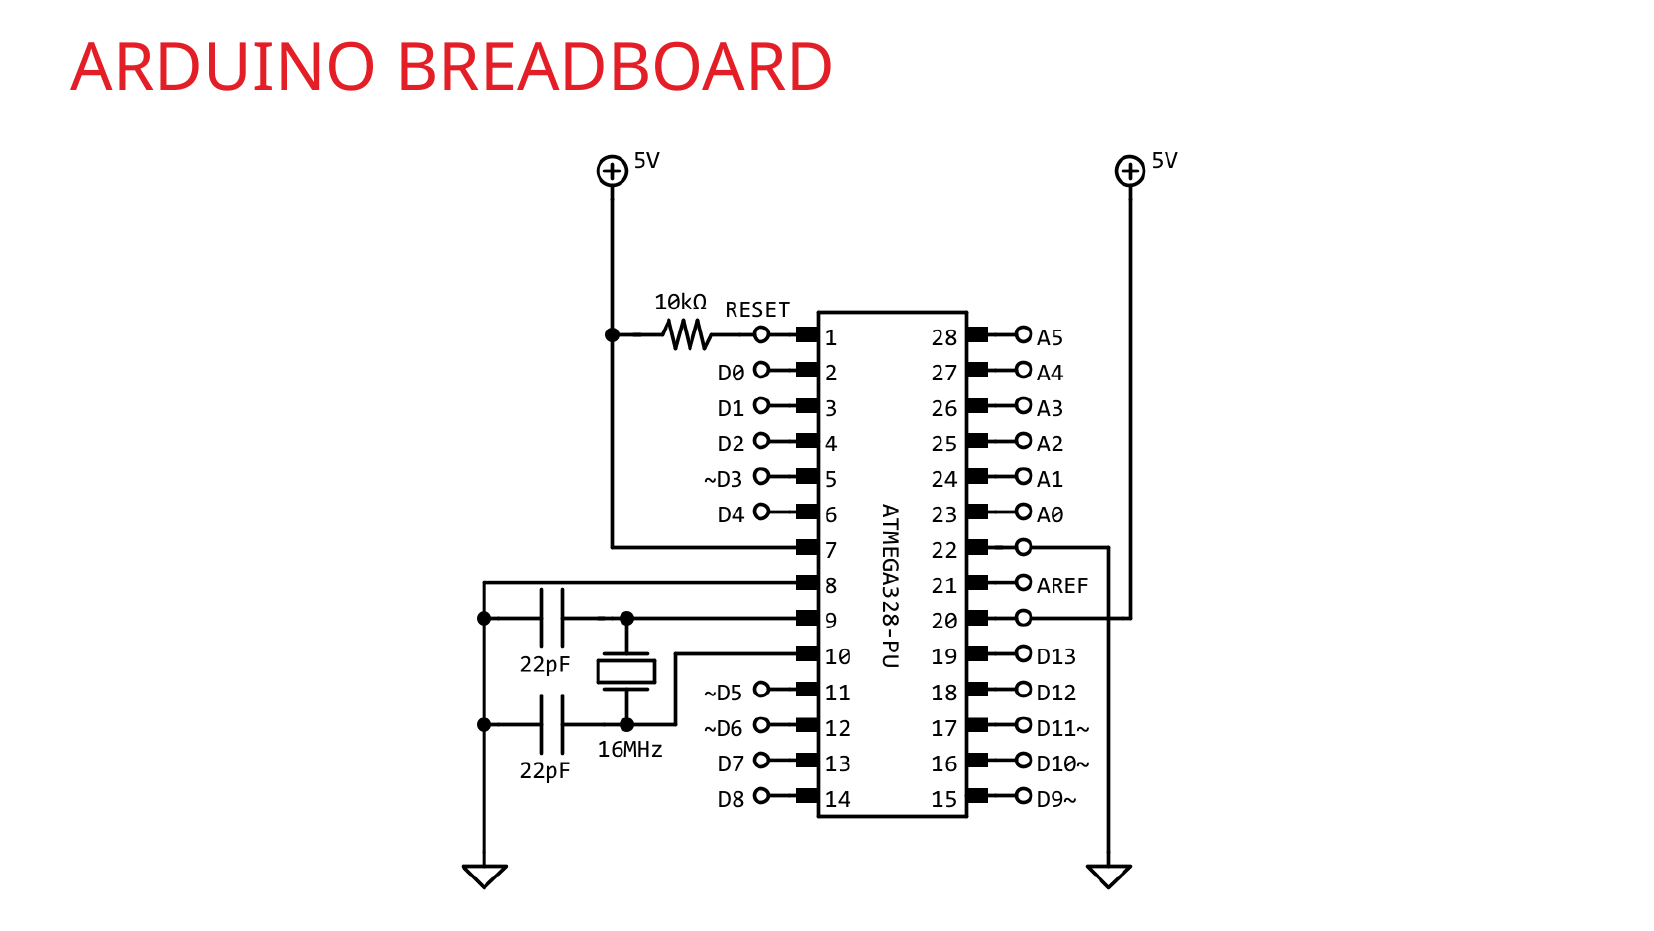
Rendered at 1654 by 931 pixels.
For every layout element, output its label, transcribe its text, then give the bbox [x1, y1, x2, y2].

picture [440, 126, 1213, 923]
title ARDUINO BREADBOARD [70, 11, 1347, 118]
